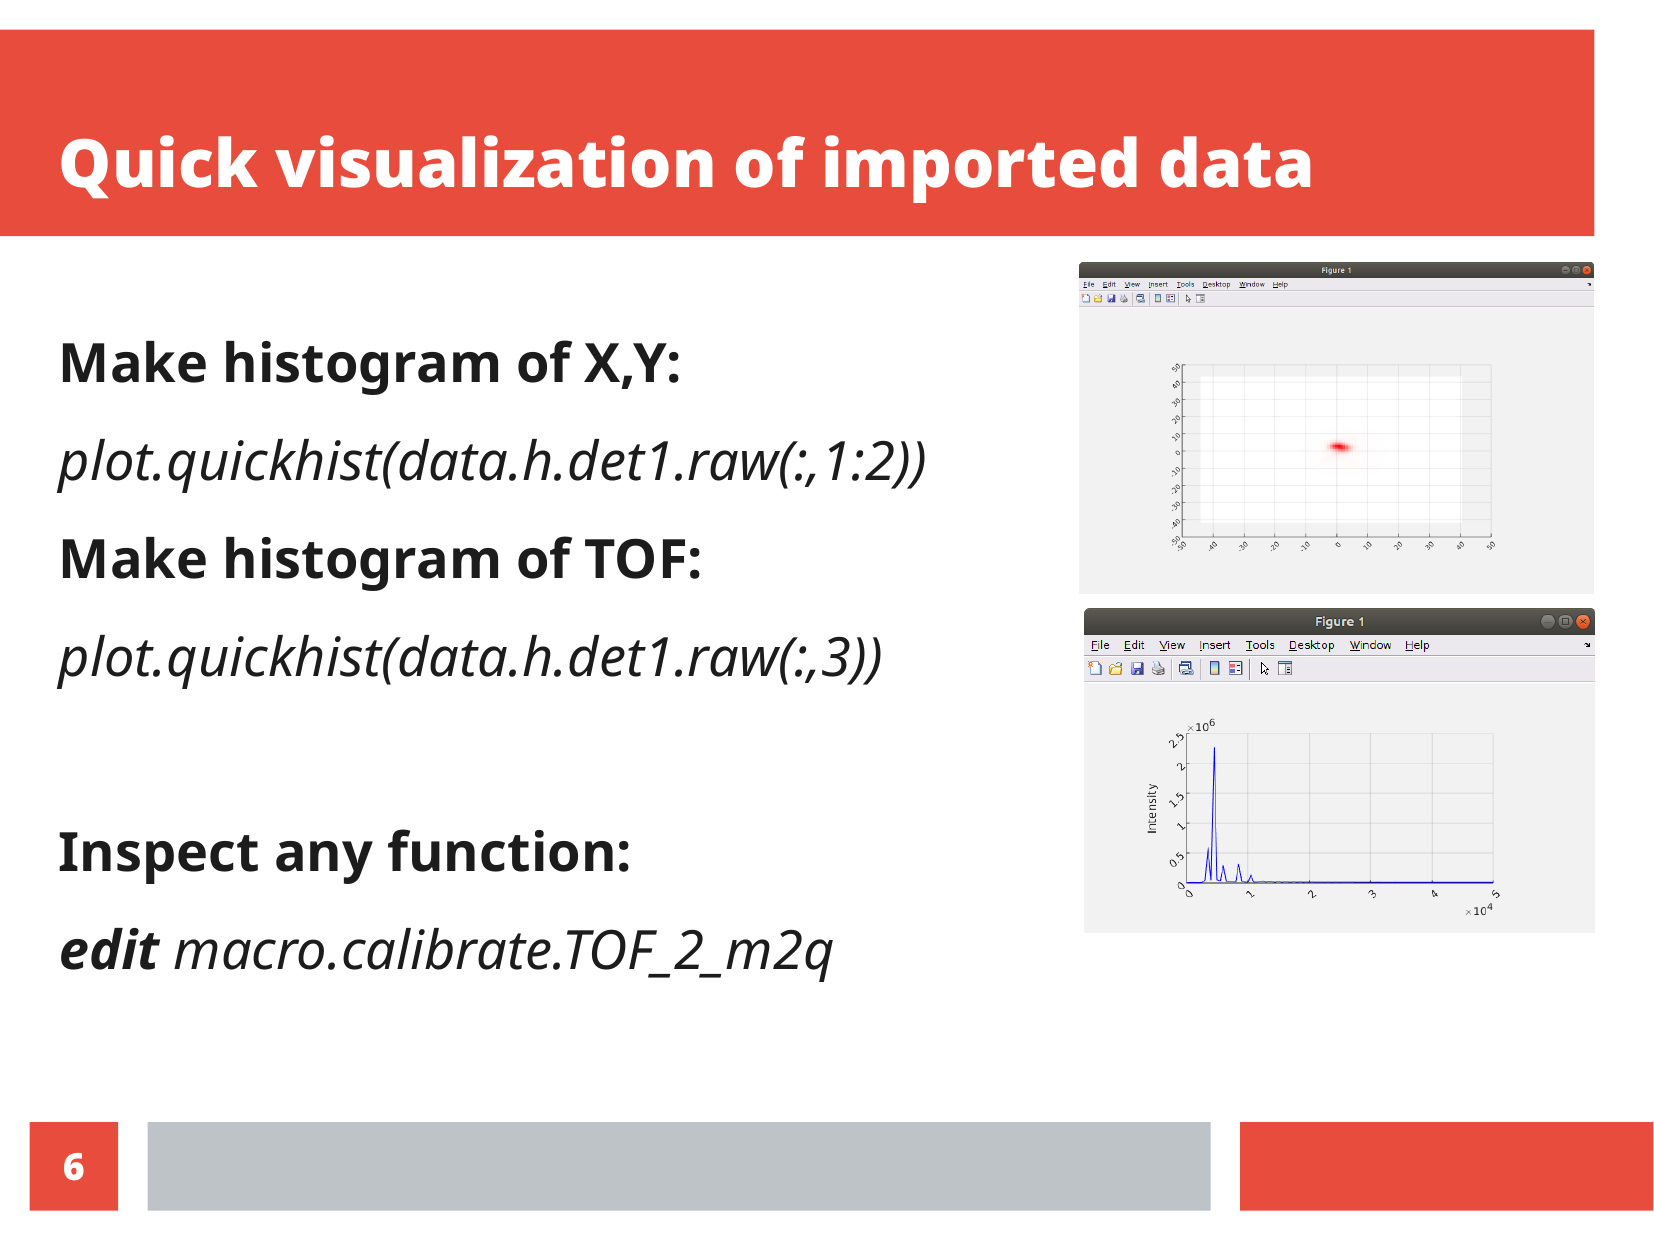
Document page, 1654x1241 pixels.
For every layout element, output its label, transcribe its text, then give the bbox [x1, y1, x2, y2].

list Make histogram of X,Y: plot.quickhist(data.h.det1.raw(:,1:2)) Make histogram of TOF: plot.quickhist(data.h.det1.raw(:,3)) Inspect any function: edit macro.calibrate.TOF_2_m2q [59, 324, 1521, 1091]
picture [1084, 608, 1595, 933]
picture [1079, 262, 1594, 594]
title Quick visualization of imported data [59, 59, 1595, 207]
